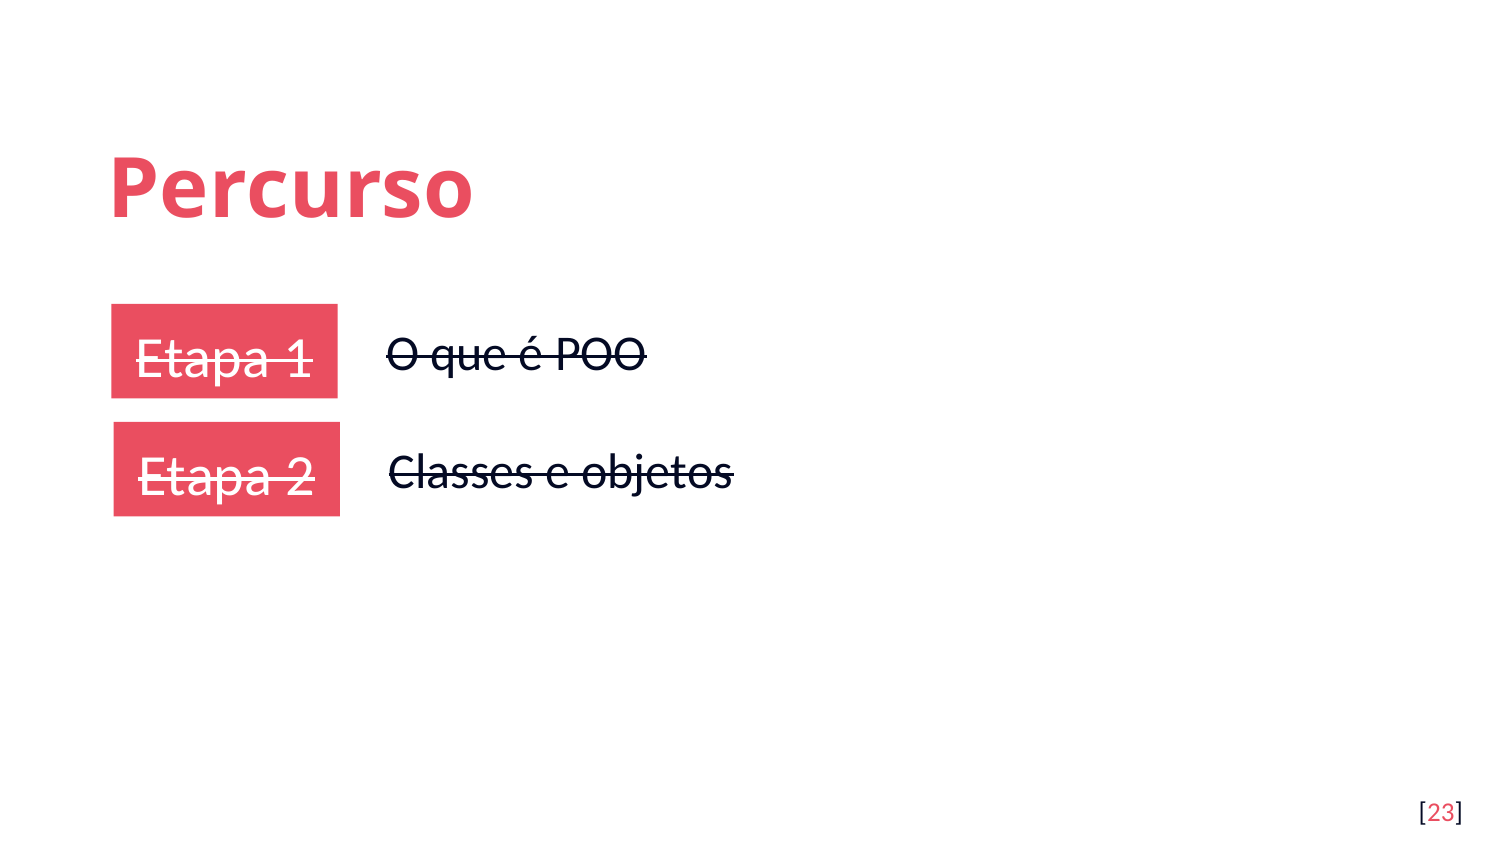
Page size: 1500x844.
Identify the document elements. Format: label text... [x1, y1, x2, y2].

slide_number [23] [1403, 779, 1494, 844]
text_box Classes e objetos [373, 431, 1386, 507]
text_box O que é POO [371, 313, 1384, 389]
text_box Percurso [92, 104, 1309, 243]
text_box Etapa 2 [113, 421, 340, 517]
text_box Etapa 1 [111, 303, 338, 399]
